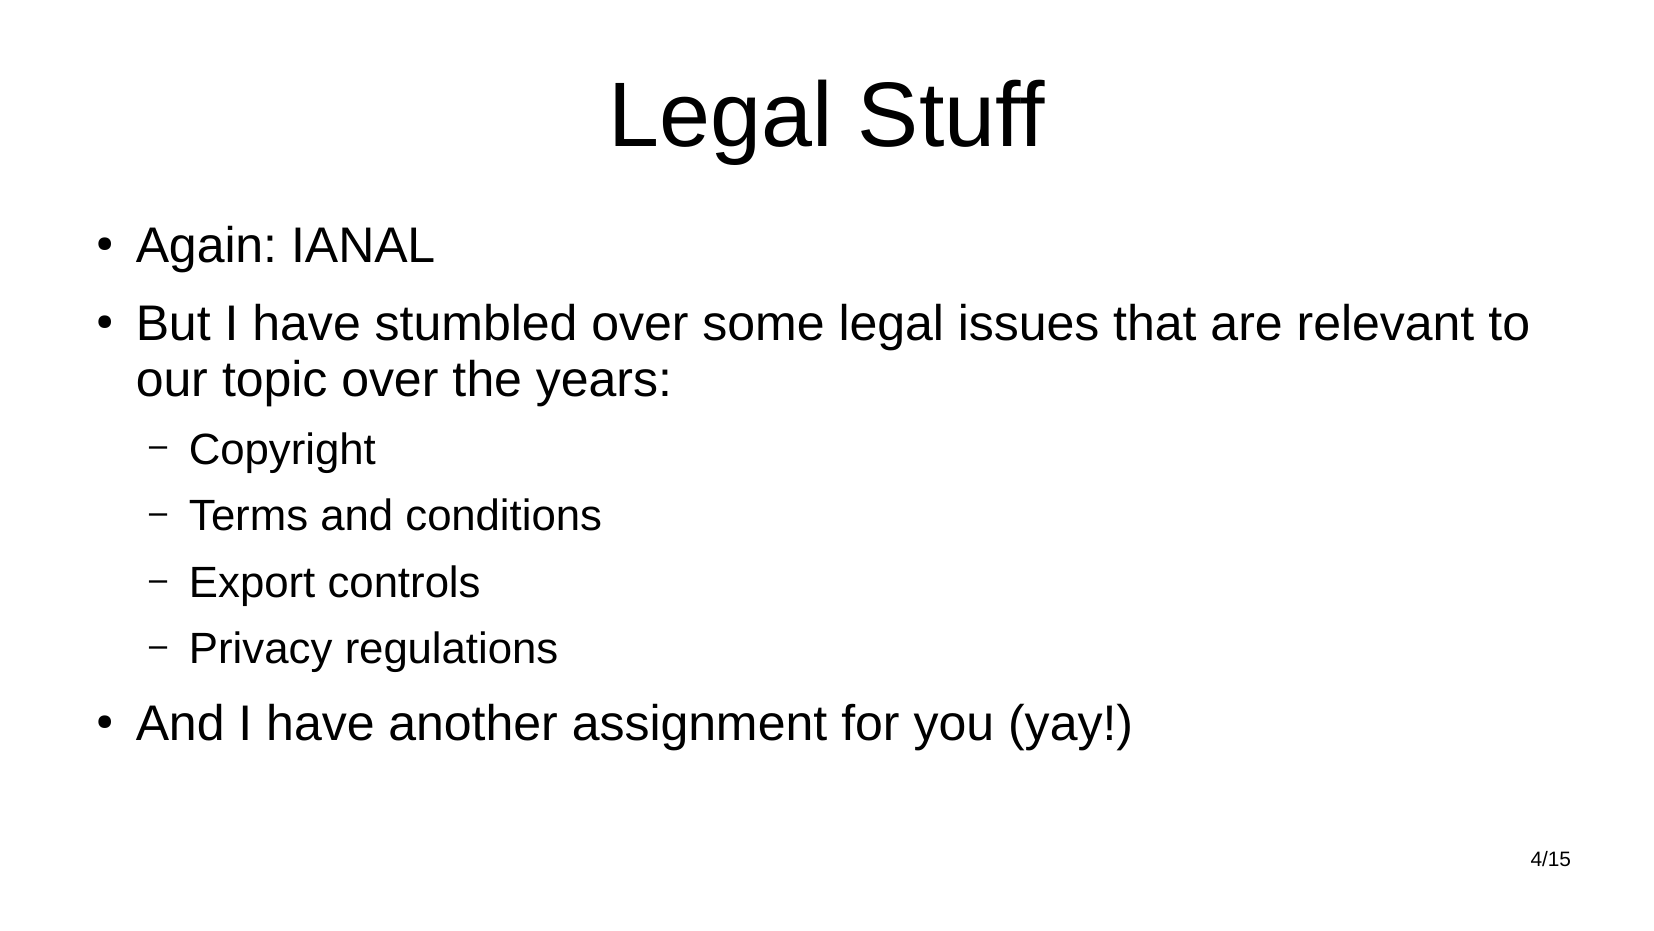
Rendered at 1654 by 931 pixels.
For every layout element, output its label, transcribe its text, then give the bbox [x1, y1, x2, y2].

list Again: IANAL But I have stumbled over some legal issues that are relevant to our topic over the years: Copyright Terms and conditions Export controls Privacy regulations And I have another assignment for you (yay!) [82, 217, 1571, 758]
title Legal Stuff [82, 37, 1571, 193]
